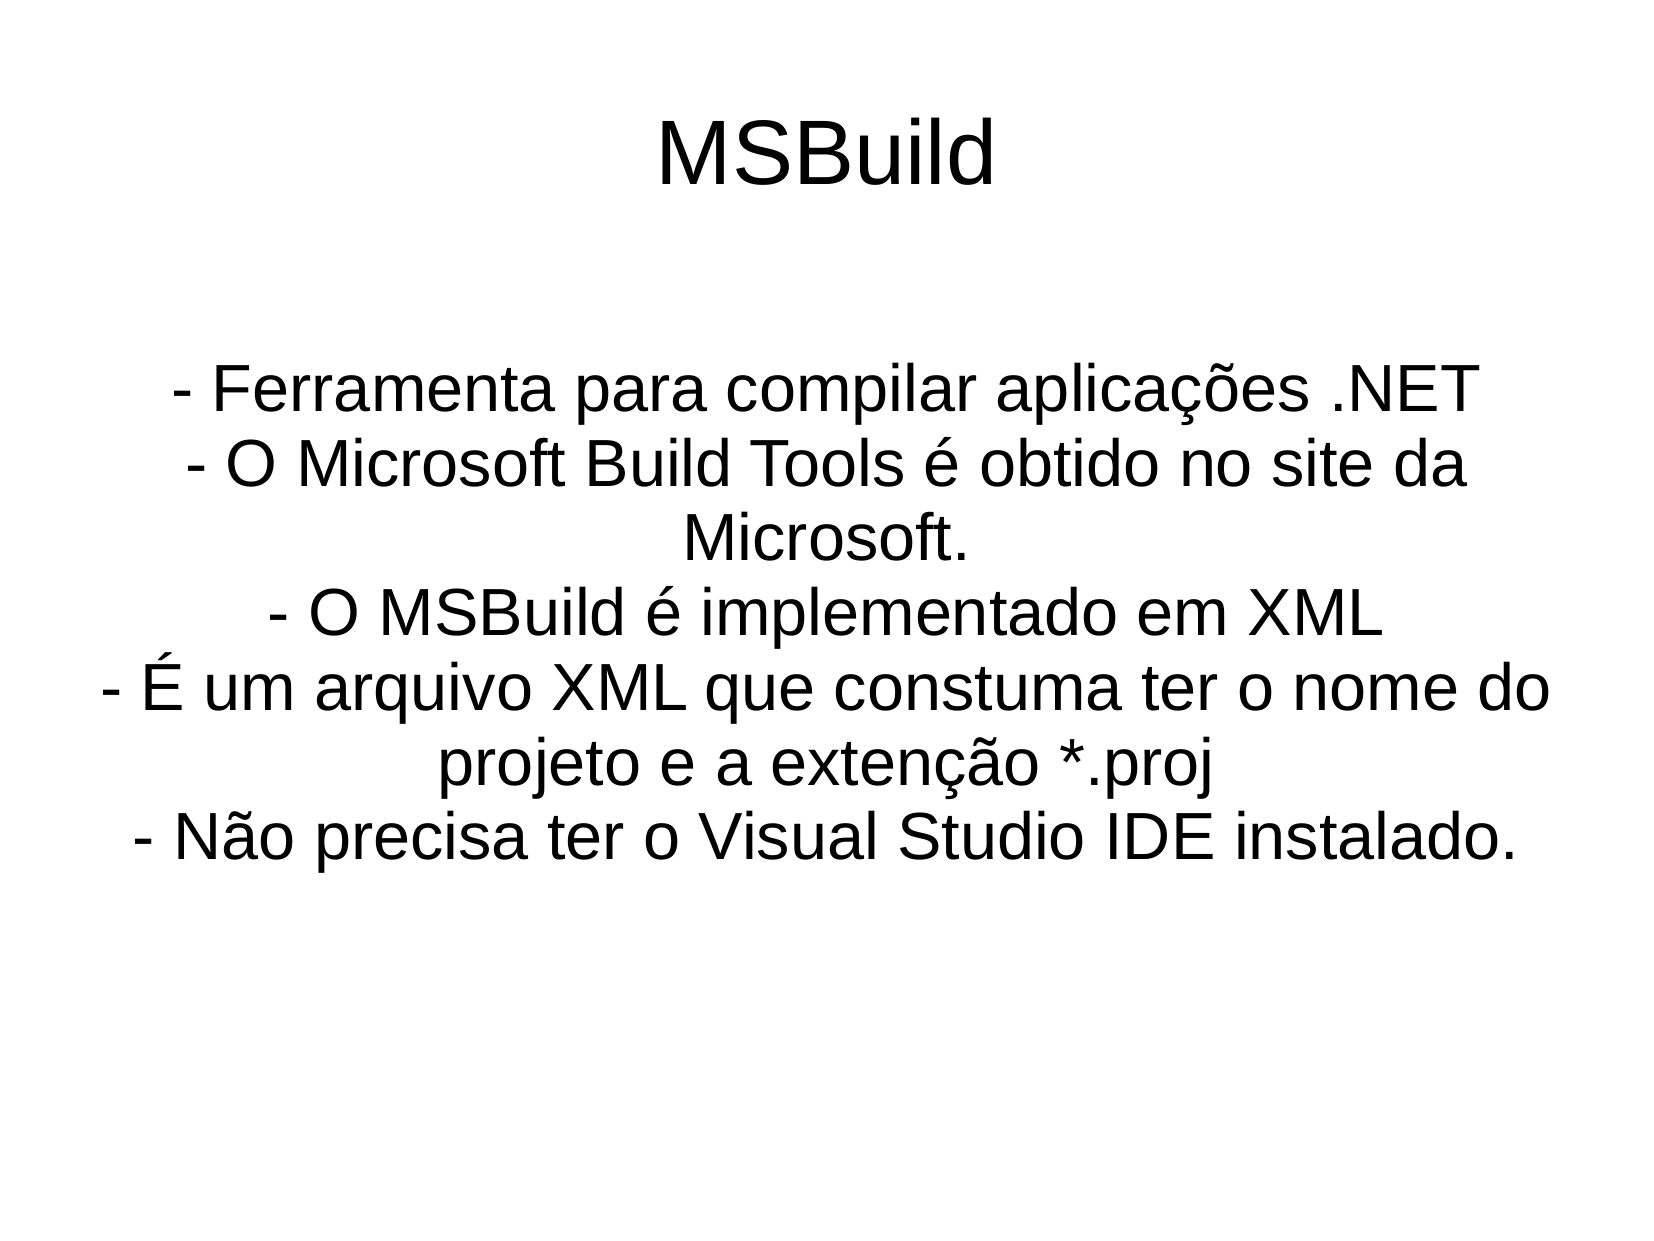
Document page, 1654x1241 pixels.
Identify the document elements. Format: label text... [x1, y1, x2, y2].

subtitle - Ferramenta para compilar aplicações .NET - O Microsoft Build Tools é obtido no site da Microsoft. - O MSBuild é implementado em XML - É um arquivo XML que constuma ter o nome do projeto e a extenção *.proj - Não precisa ter o Visual Studio IDE instalado. [82, 290, 1571, 1010]
title MSBuild [82, 49, 1571, 257]
